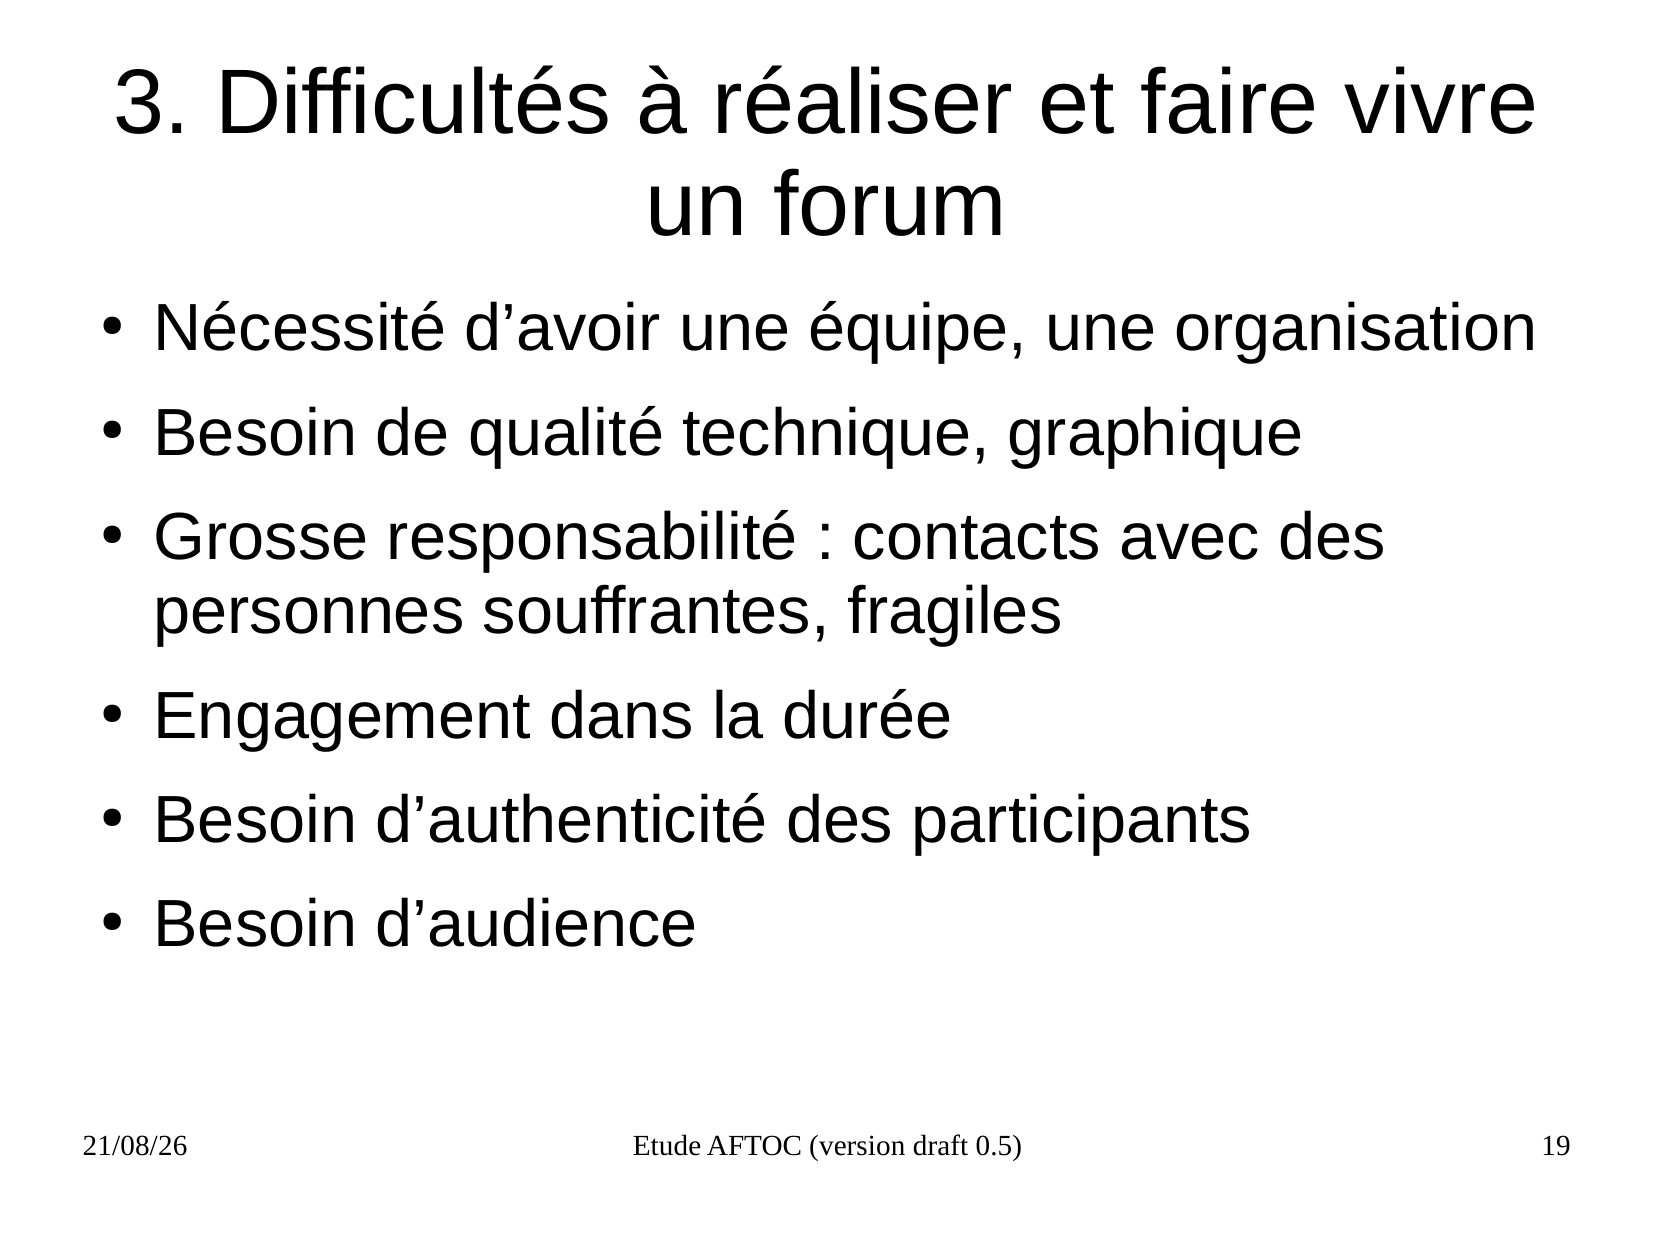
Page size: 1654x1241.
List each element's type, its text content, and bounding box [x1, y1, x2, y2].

list Nécessité d’avoir une équipe, une organisation Besoin de qualité technique, graphique Grosse responsabilité : contacts avec des personnes souffrantes, fragiles Engagement dans la durée Besoin d’authenticité des participants Besoin d’audience [82, 290, 1571, 1010]
title 3. Difficultés à réaliser et faire vivre un forum [82, 49, 1571, 257]
